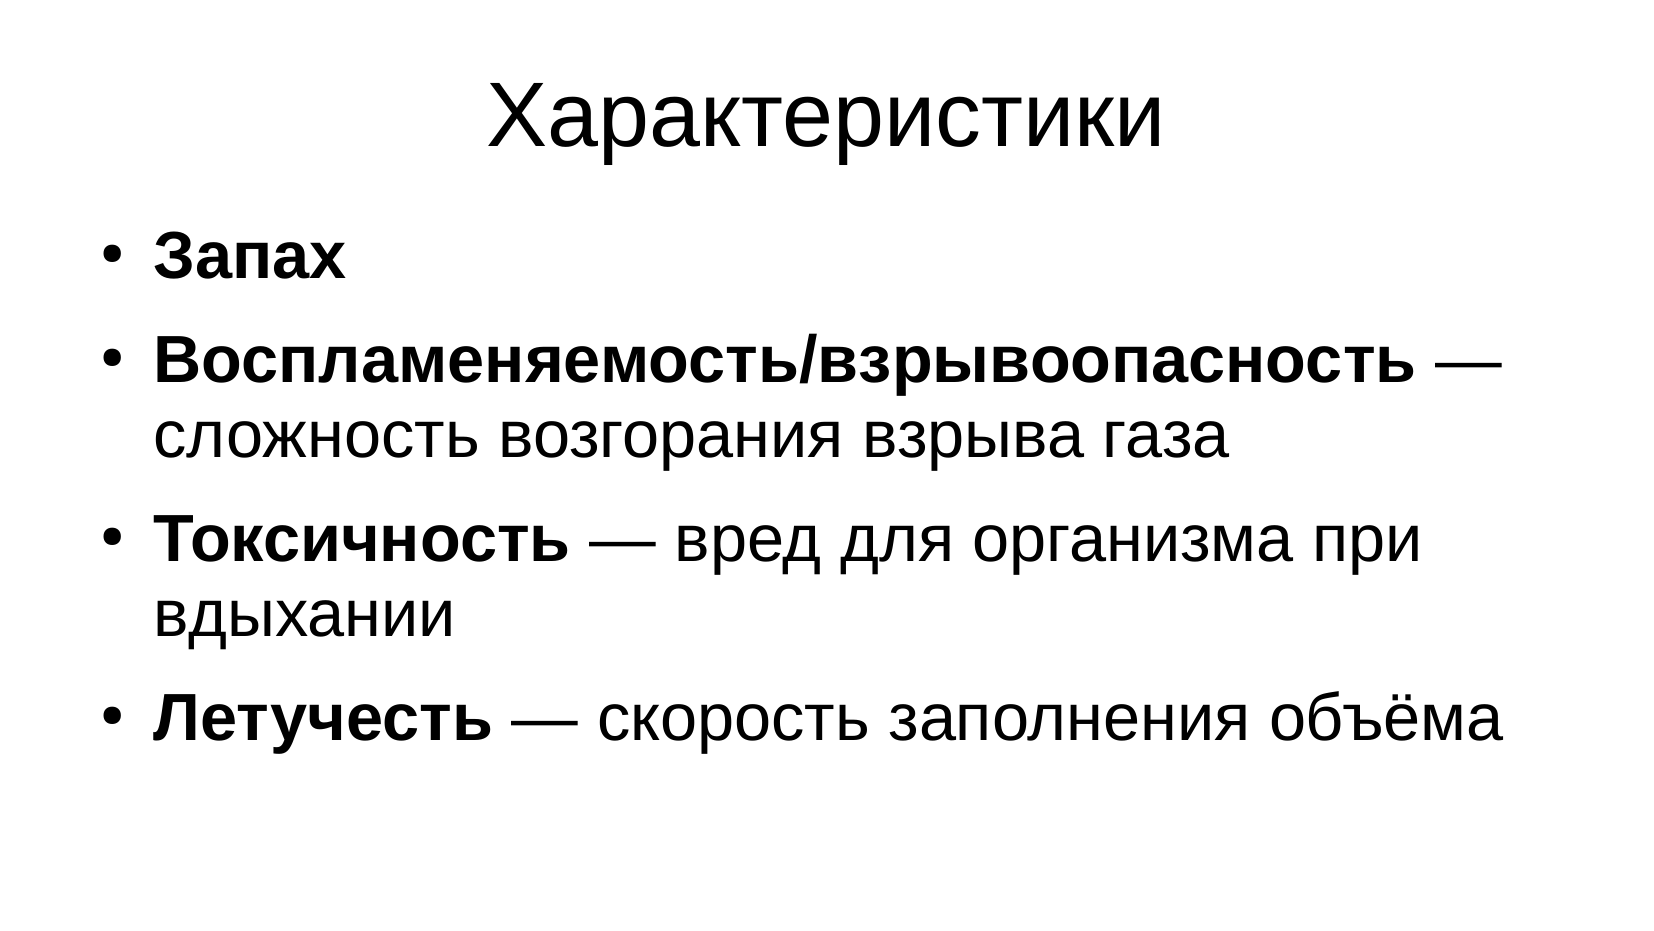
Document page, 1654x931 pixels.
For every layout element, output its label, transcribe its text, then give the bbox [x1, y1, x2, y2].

list Запах Воспламеняемость/взрывоопасность — сложность возгорания взрыва газа Токсичность — вред для организма при вдыхании Летучесть — скорость заполнения объёма [82, 217, 1571, 758]
title Характеристики [82, 37, 1571, 193]
